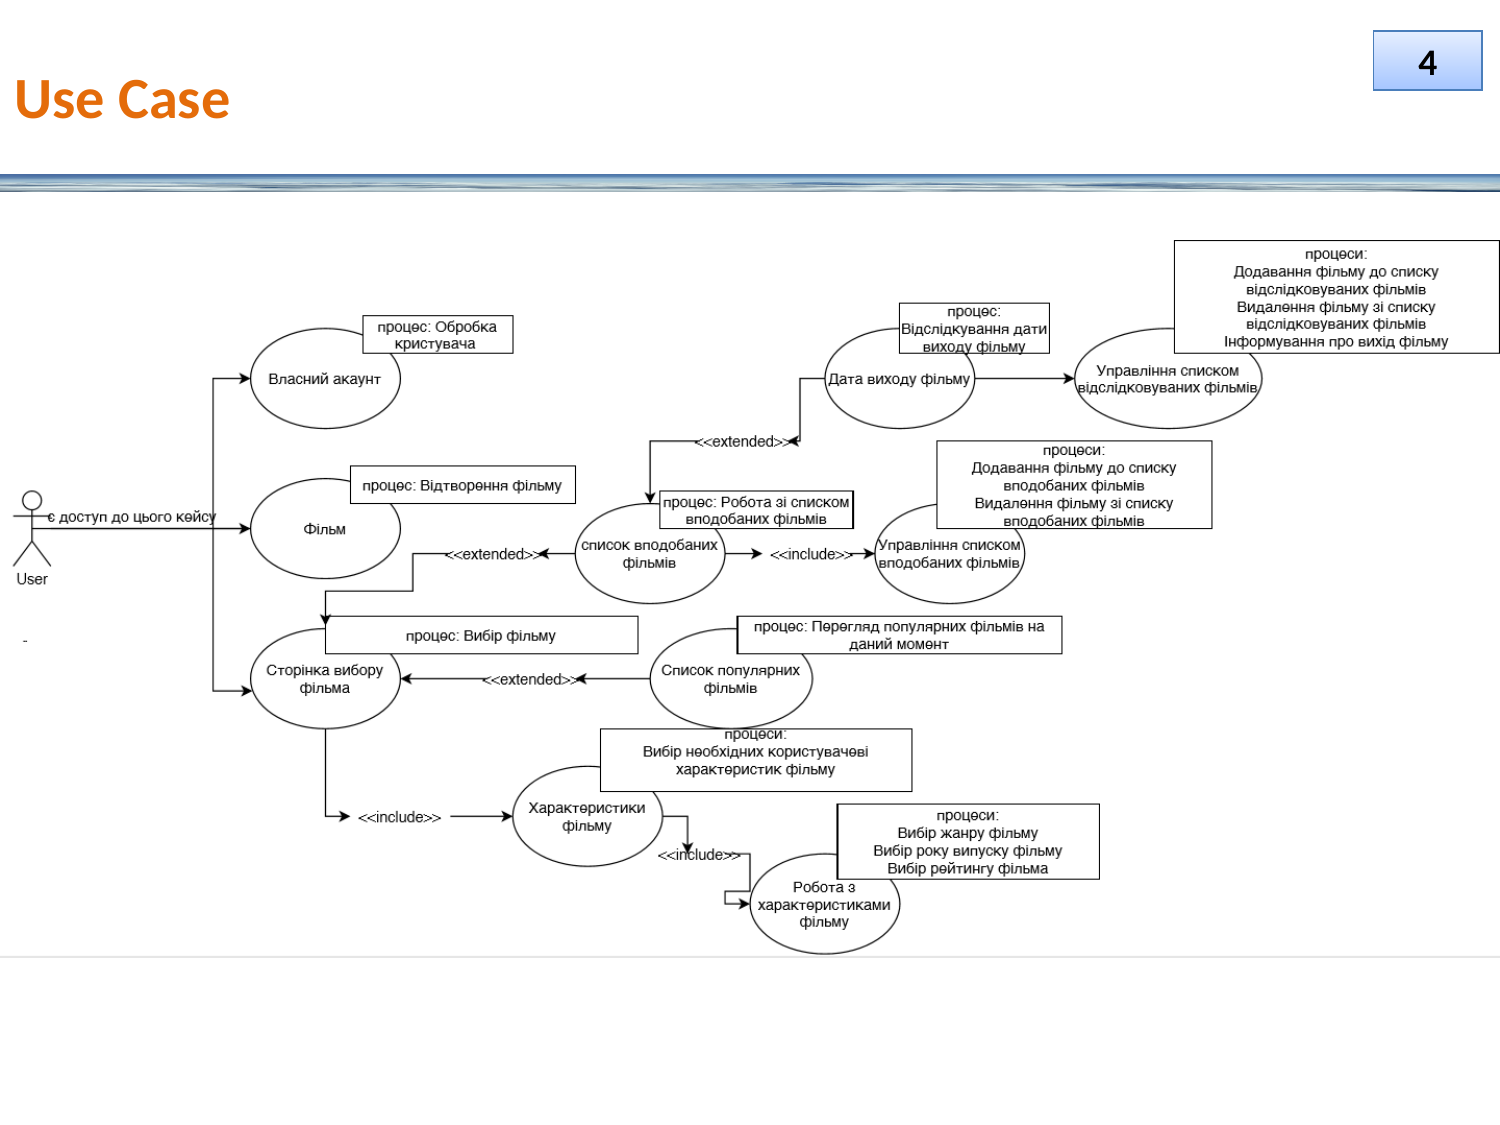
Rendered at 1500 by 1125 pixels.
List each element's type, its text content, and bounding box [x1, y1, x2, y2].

text_box 4 [1373, 30, 1483, 90]
picture [0, 239, 1500, 958]
picture [0, 174, 1500, 192]
text_box Use Case [0, 31, 1353, 160]
